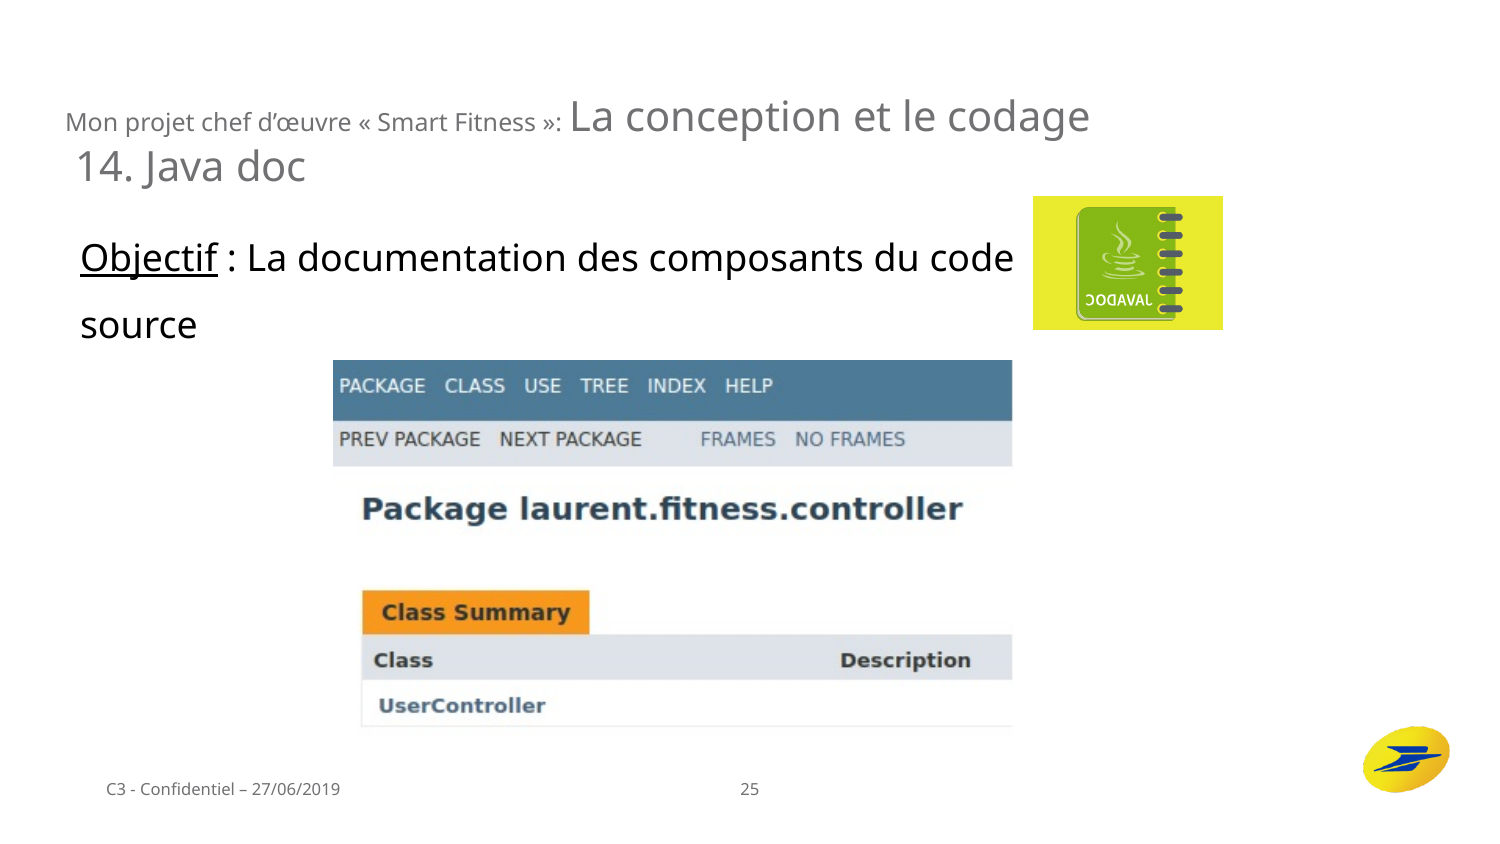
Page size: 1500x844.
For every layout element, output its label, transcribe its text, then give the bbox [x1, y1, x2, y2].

picture [333, 360, 1014, 768]
title Mon projet chef d’œuvre « Smart Fitness »: La conception et le codage 14. Java doc [64, 89, 1436, 169]
picture [1033, 196, 1223, 330]
picture [1346, 702, 1465, 821]
text_box Objectif : La documentation des composants du code source [65, 203, 1034, 354]
